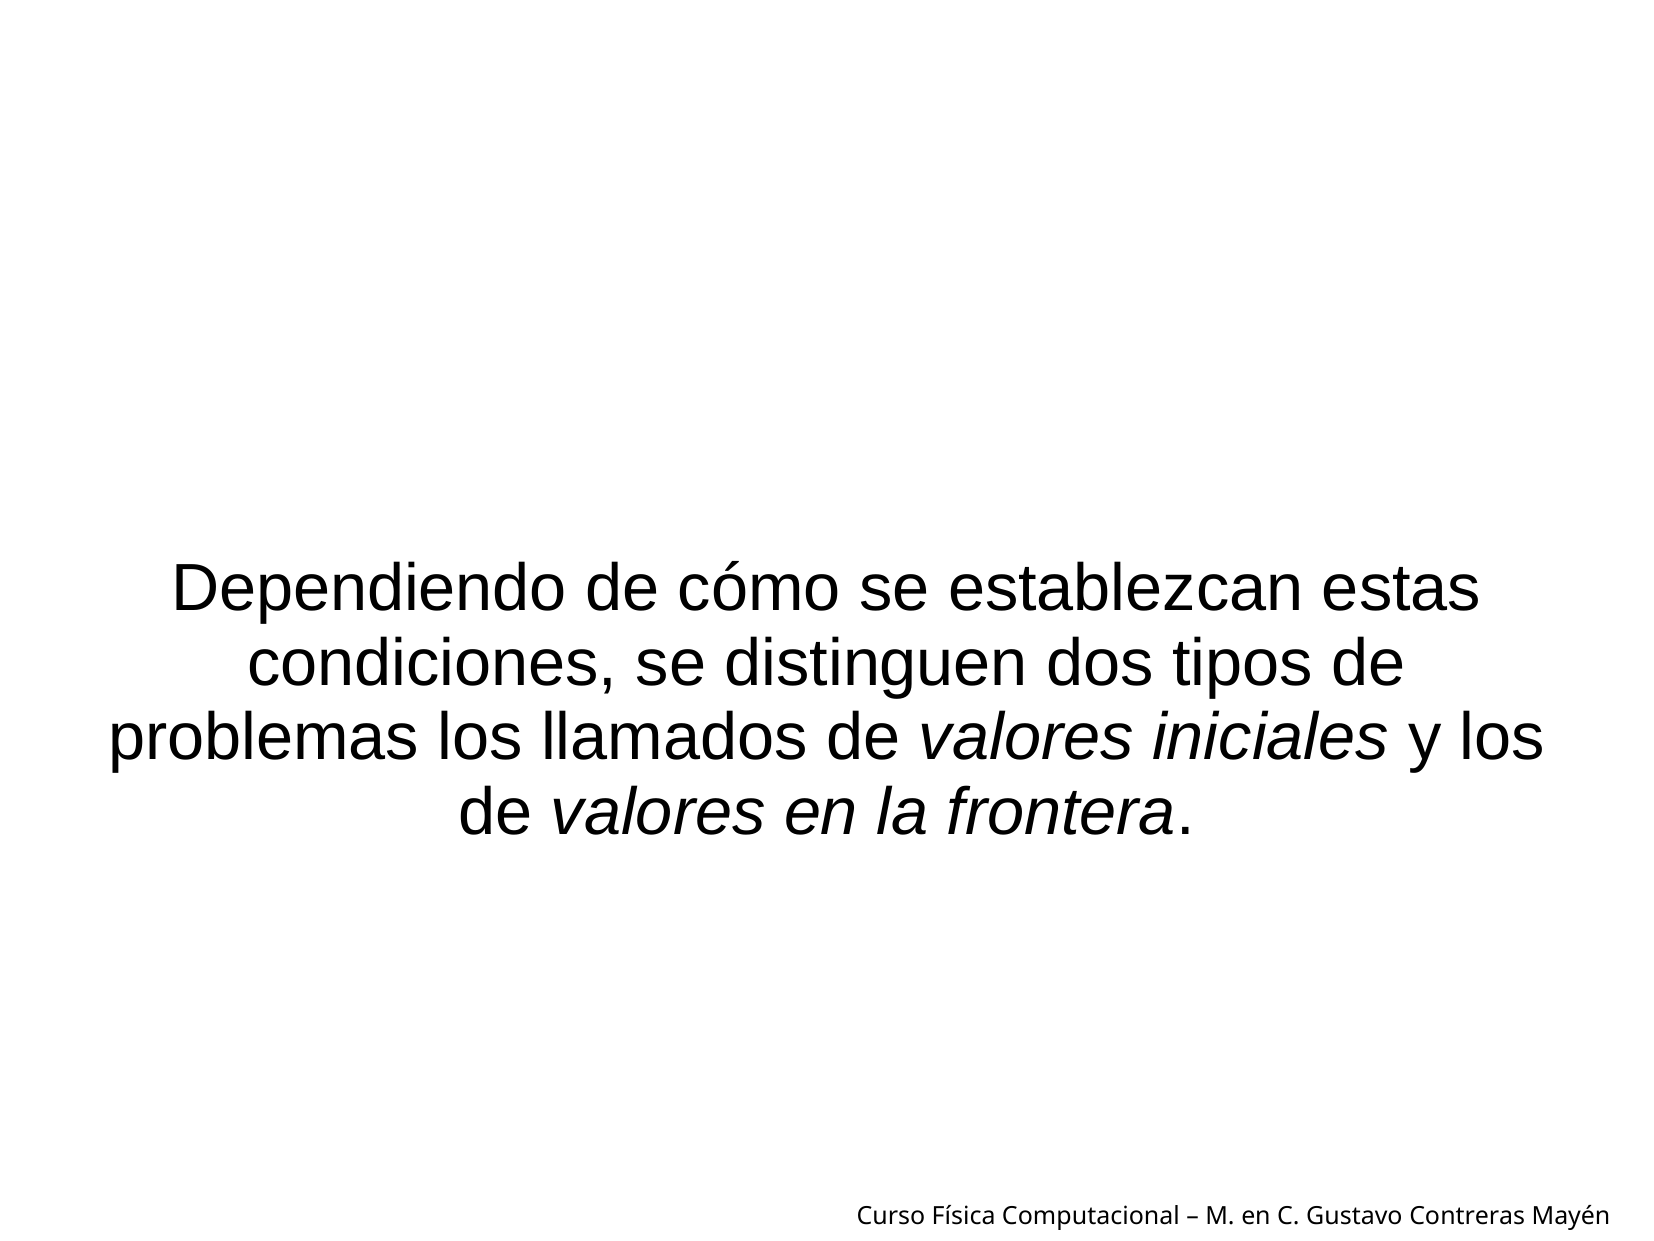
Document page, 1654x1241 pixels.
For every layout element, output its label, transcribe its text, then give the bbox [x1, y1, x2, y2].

subtitle Dependiendo de cómo se establezcan estas condiciones, se distinguen dos tipos de problemas los llamados de valores iniciales y los de valores en la frontera. [82, 290, 1571, 1109]
